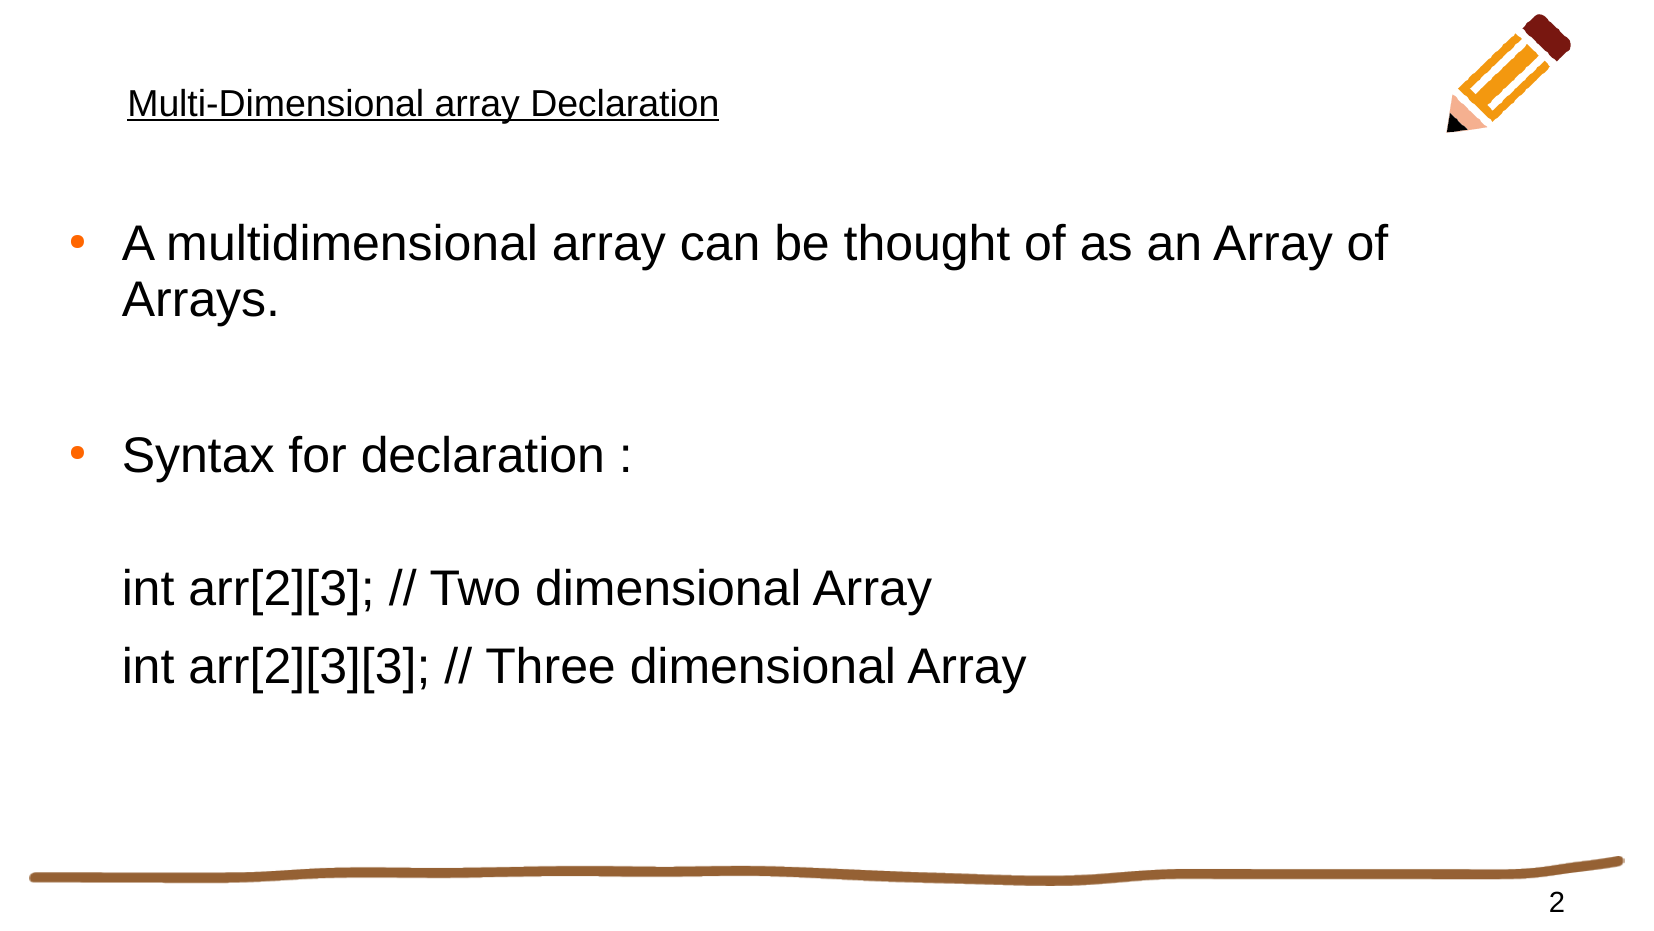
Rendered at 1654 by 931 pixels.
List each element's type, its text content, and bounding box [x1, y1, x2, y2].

list A multidimensional array can be thought of as an Array of Arrays. Syntax for declaration : int arr[2][3]; // Two dimensional Array int arr[2][3][3]; // Three dimensional Array [51, 137, 1538, 788]
picture [1446, 14, 1571, 133]
picture [29, 856, 1625, 886]
text_box Multi-Dimensional array Declaration [112, 75, 1426, 132]
